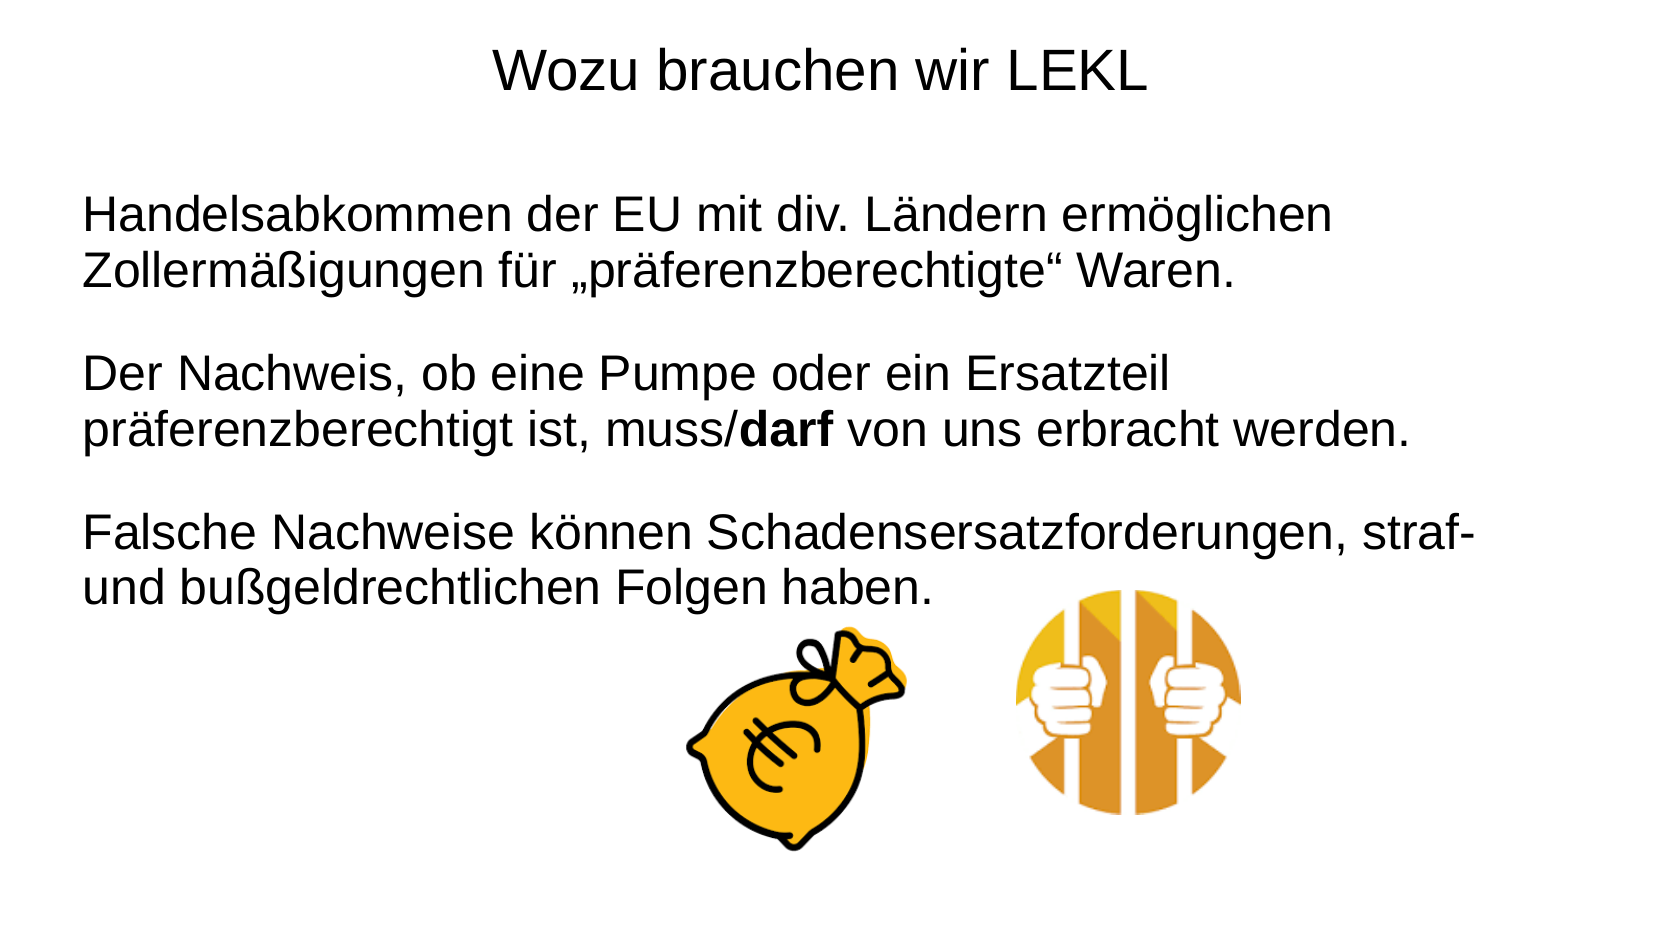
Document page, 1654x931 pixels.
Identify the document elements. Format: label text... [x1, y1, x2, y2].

subtitle Handelsabkommen der EU mit div. Ländern ermöglichen Zollermäßigungen für „präferenzberechtigte“ Waren. Der Nachweis, ob eine Pumpe oder ein Ersatzteil präferenzberechtigt ist, muss/darf von uns erbracht werden. Falsche Nachweise können Schadensersatzforderungen, straf- und bußgeldrechtlichen Folgen haben. [82, 147, 1571, 758]
picture [1016, 590, 1241, 815]
picture [679, 621, 914, 857]
title Wozu brauchen wir LEKL [76, 21, 1565, 119]
